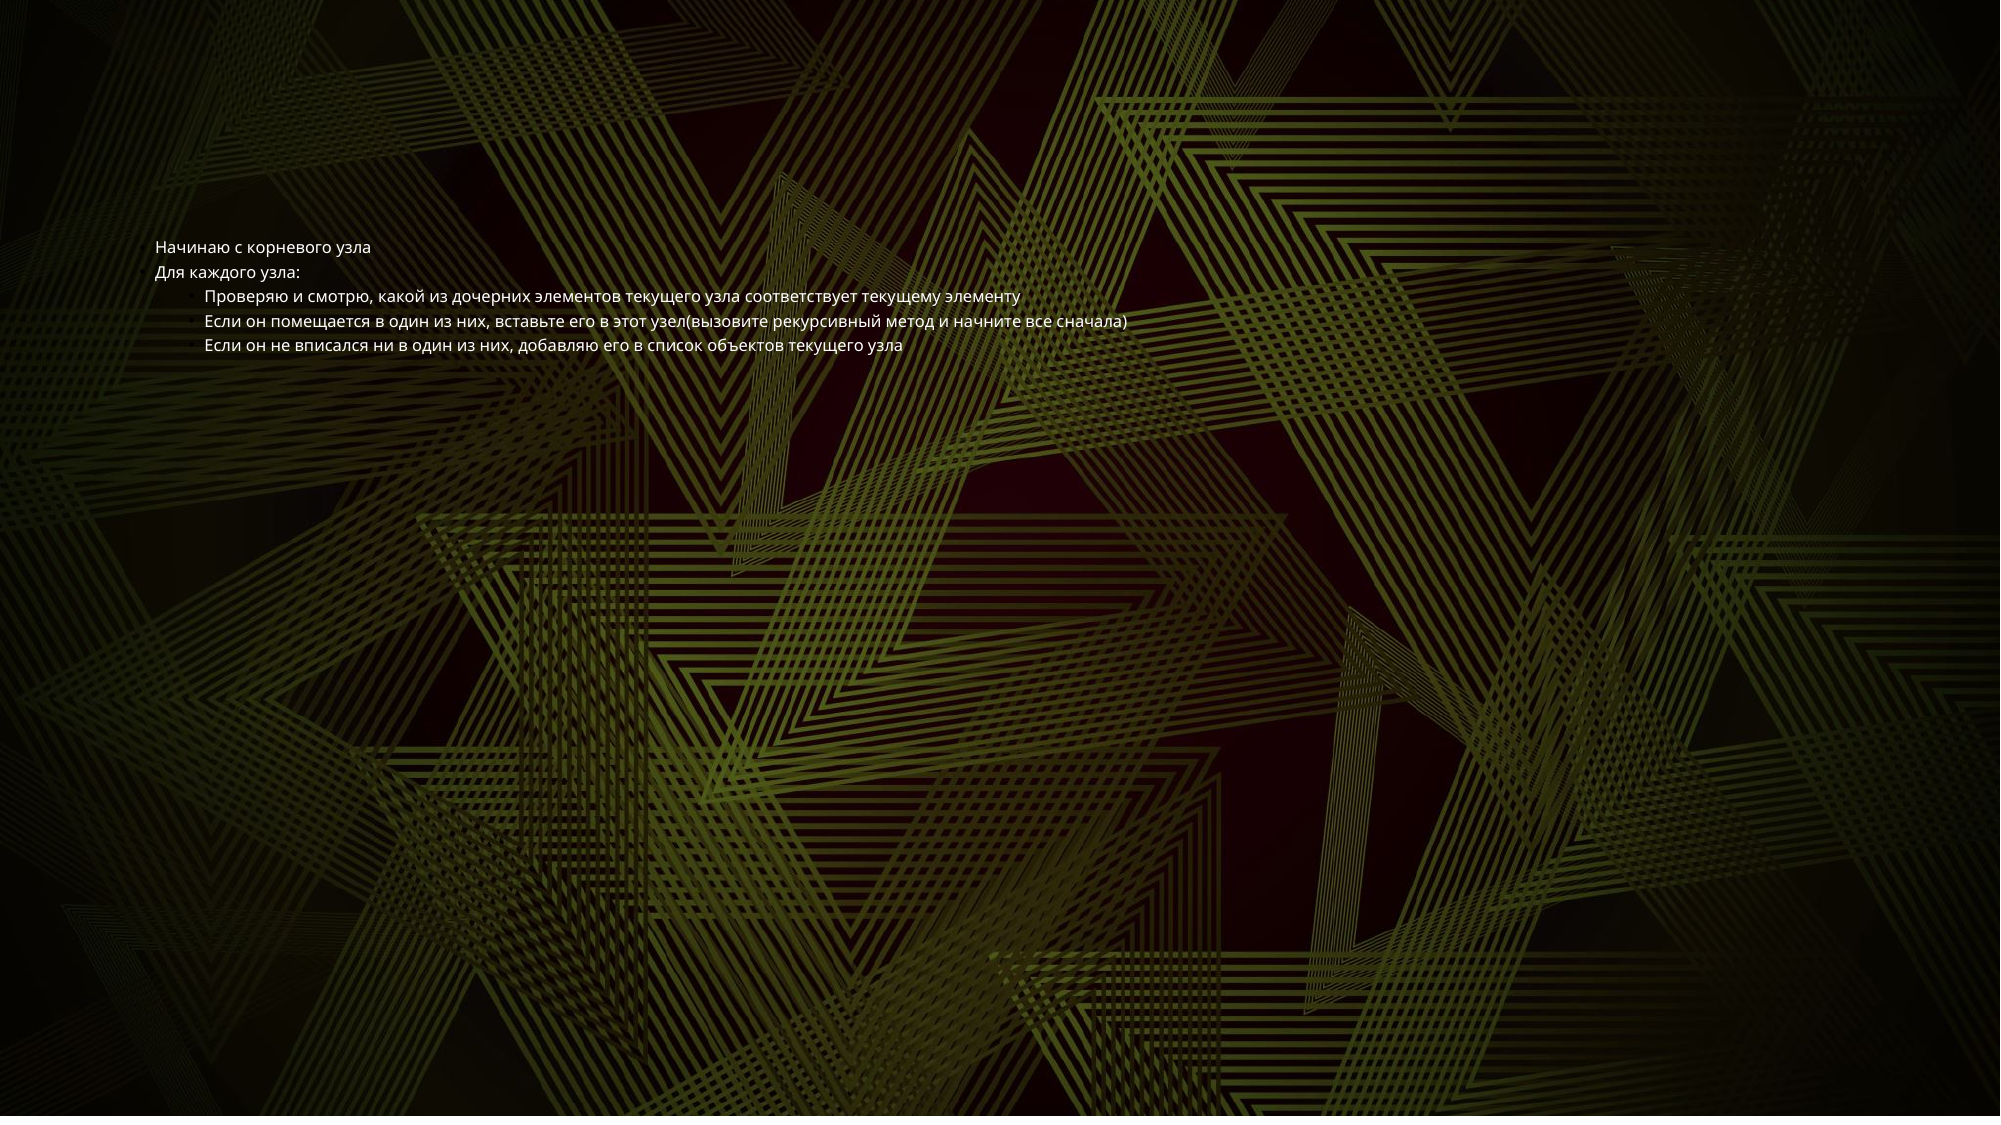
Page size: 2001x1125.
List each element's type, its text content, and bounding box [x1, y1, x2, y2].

list Начинаю с корневого узла Для каждого узла: Проверяю и смотрю, какой из дочерних элементов текущего узла соответствует текущему элементу Если он помещается в один из них, вставьте его в этот узел(вызовите рекурсивный метод и начните все сначала) Если он не вписался ни в один из них, добавляю его в список объектов текущего узла [48, 138, 1897, 1047]
picture [0, 0, 2000, 1116]
